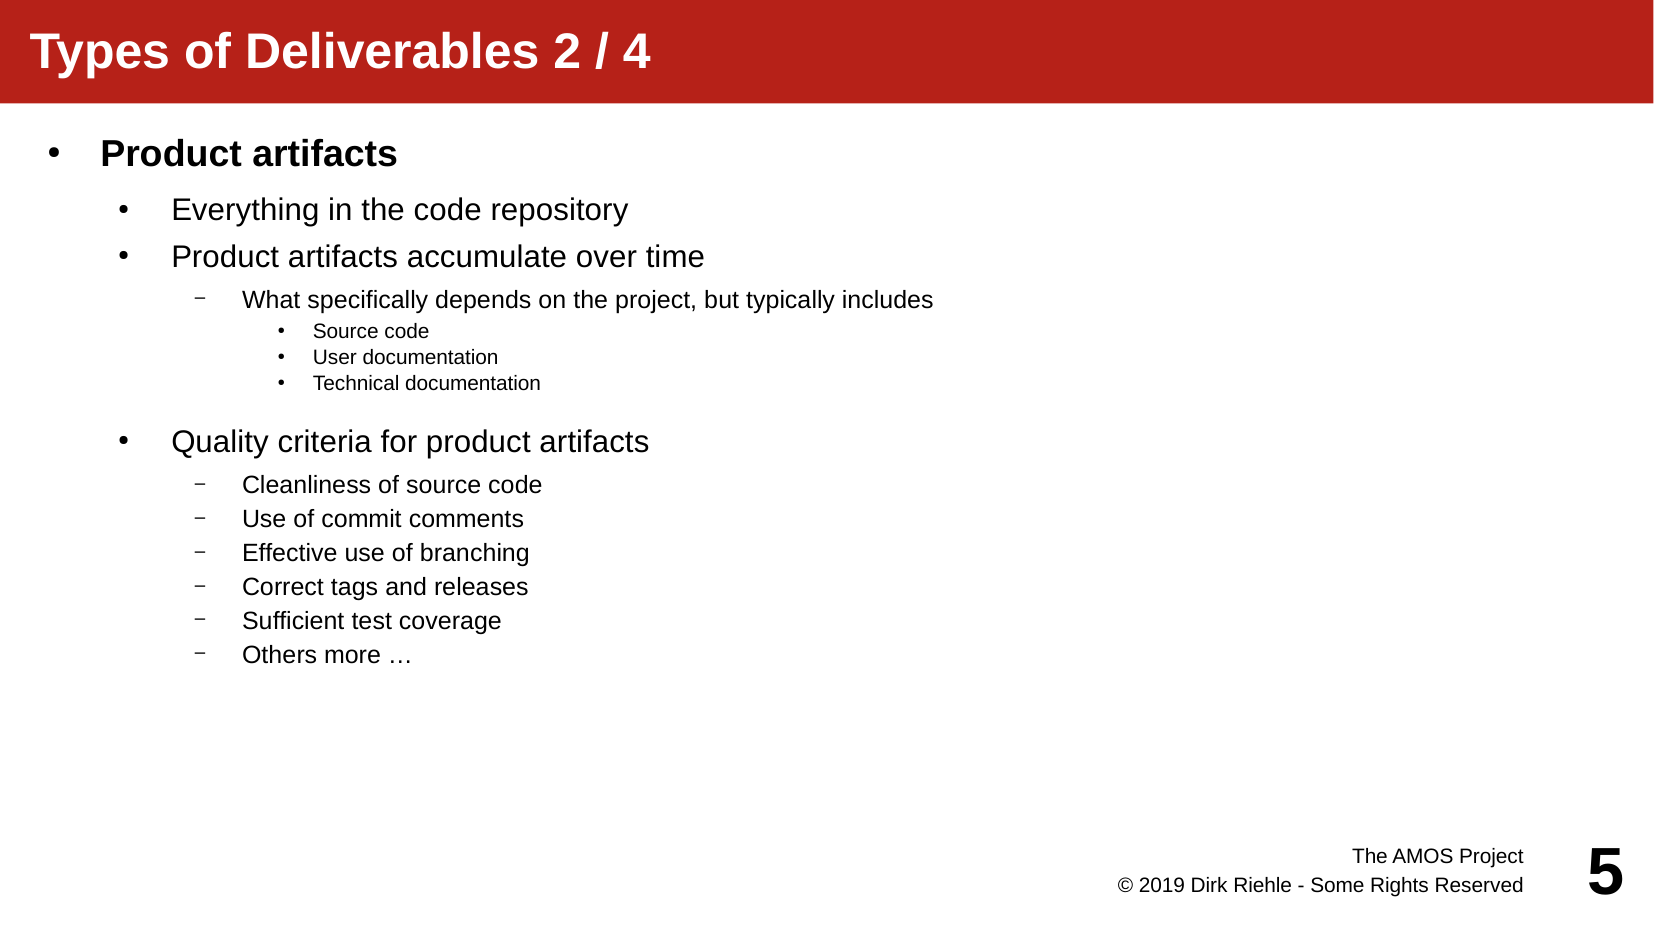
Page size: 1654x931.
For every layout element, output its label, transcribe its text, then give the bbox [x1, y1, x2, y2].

title Types of Deliverables 2 / 4 [0, 0, 1654, 104]
list Product artifacts Everything in the code repository Product artifacts accumulate over time What specifically depends on the project, but typically includes Source code User documentation Technical documentation Quality criteria for product artifacts Cleanliness of source code Use of commit comments Effective use of branching Correct tags and releases Sufficient test coverage Others more … [29, 132, 1625, 798]
